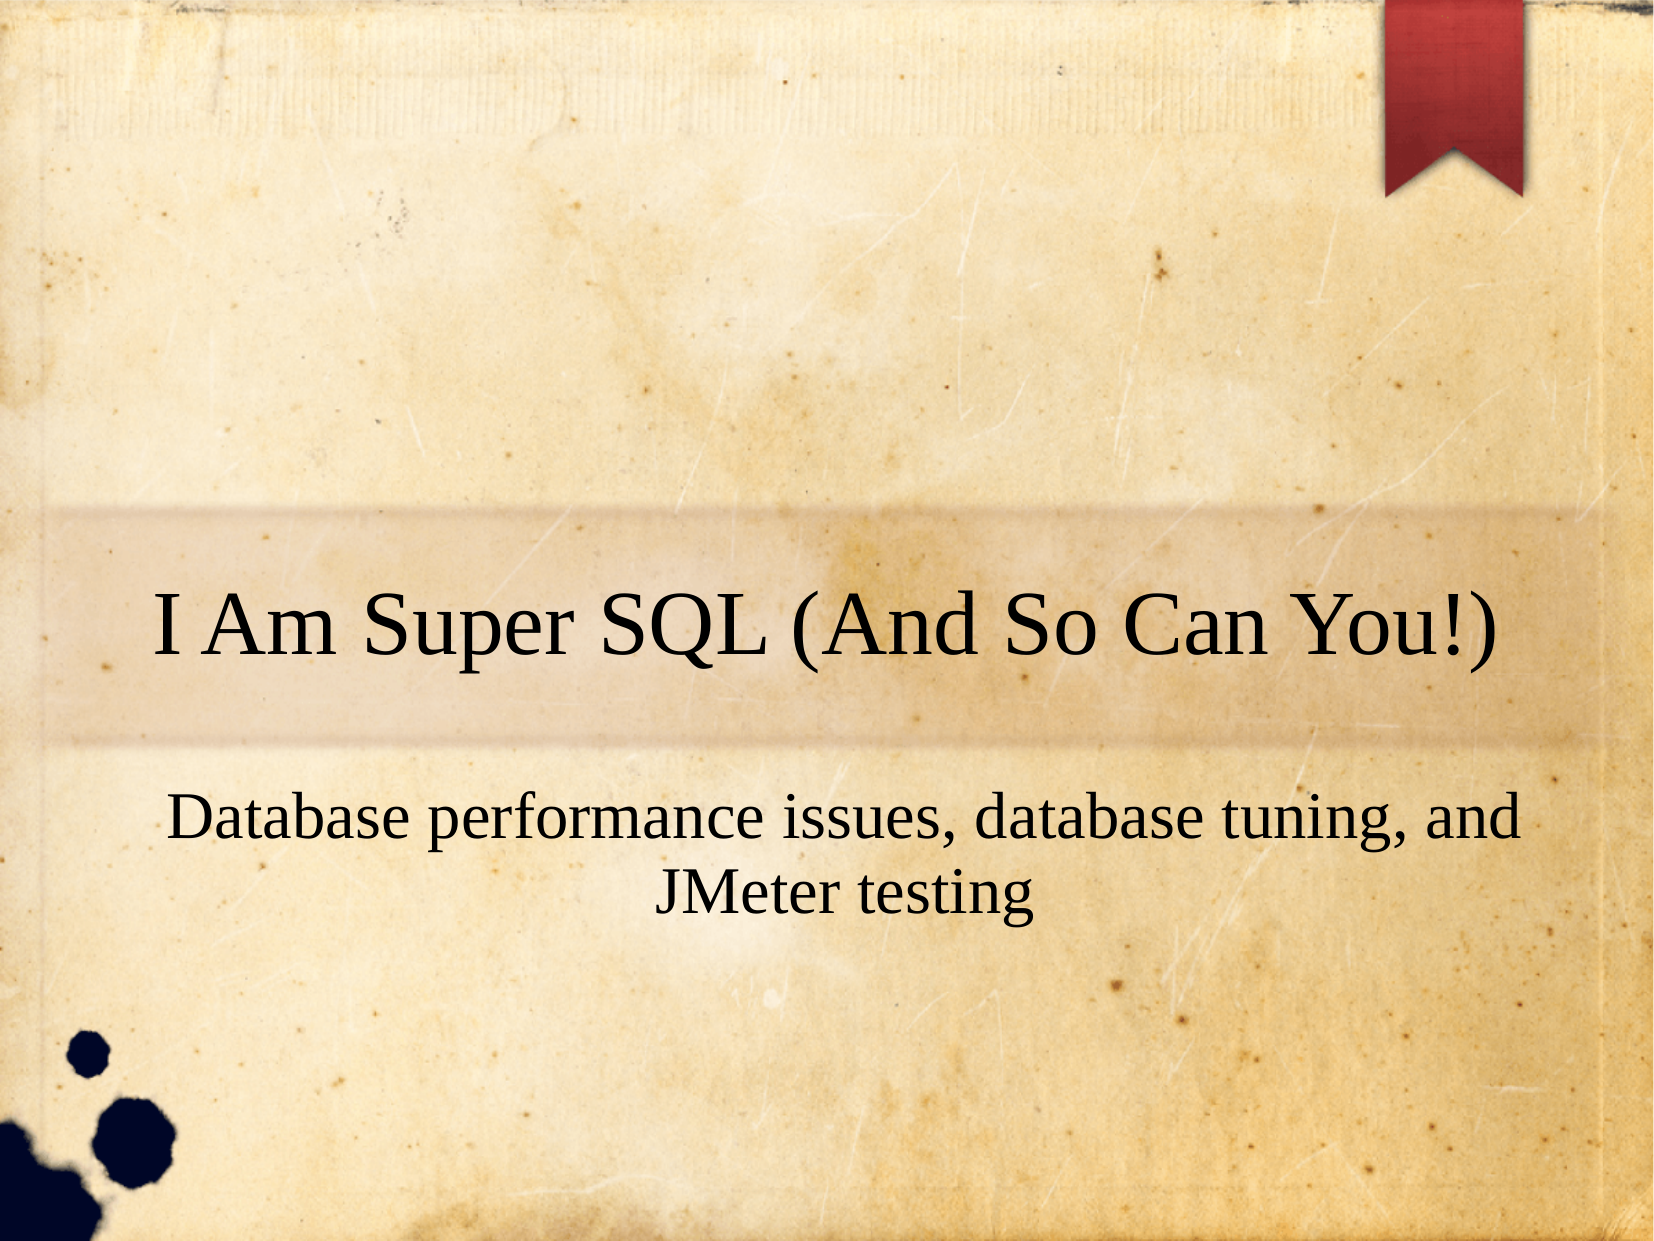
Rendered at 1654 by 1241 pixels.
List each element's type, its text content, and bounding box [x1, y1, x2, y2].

list Database performance issues, database tuning, and JMeter testing [82, 779, 1538, 1205]
title I Am Super SQL (And So Can You!) [82, 519, 1571, 727]
picture [0, 0, 1654, 1241]
